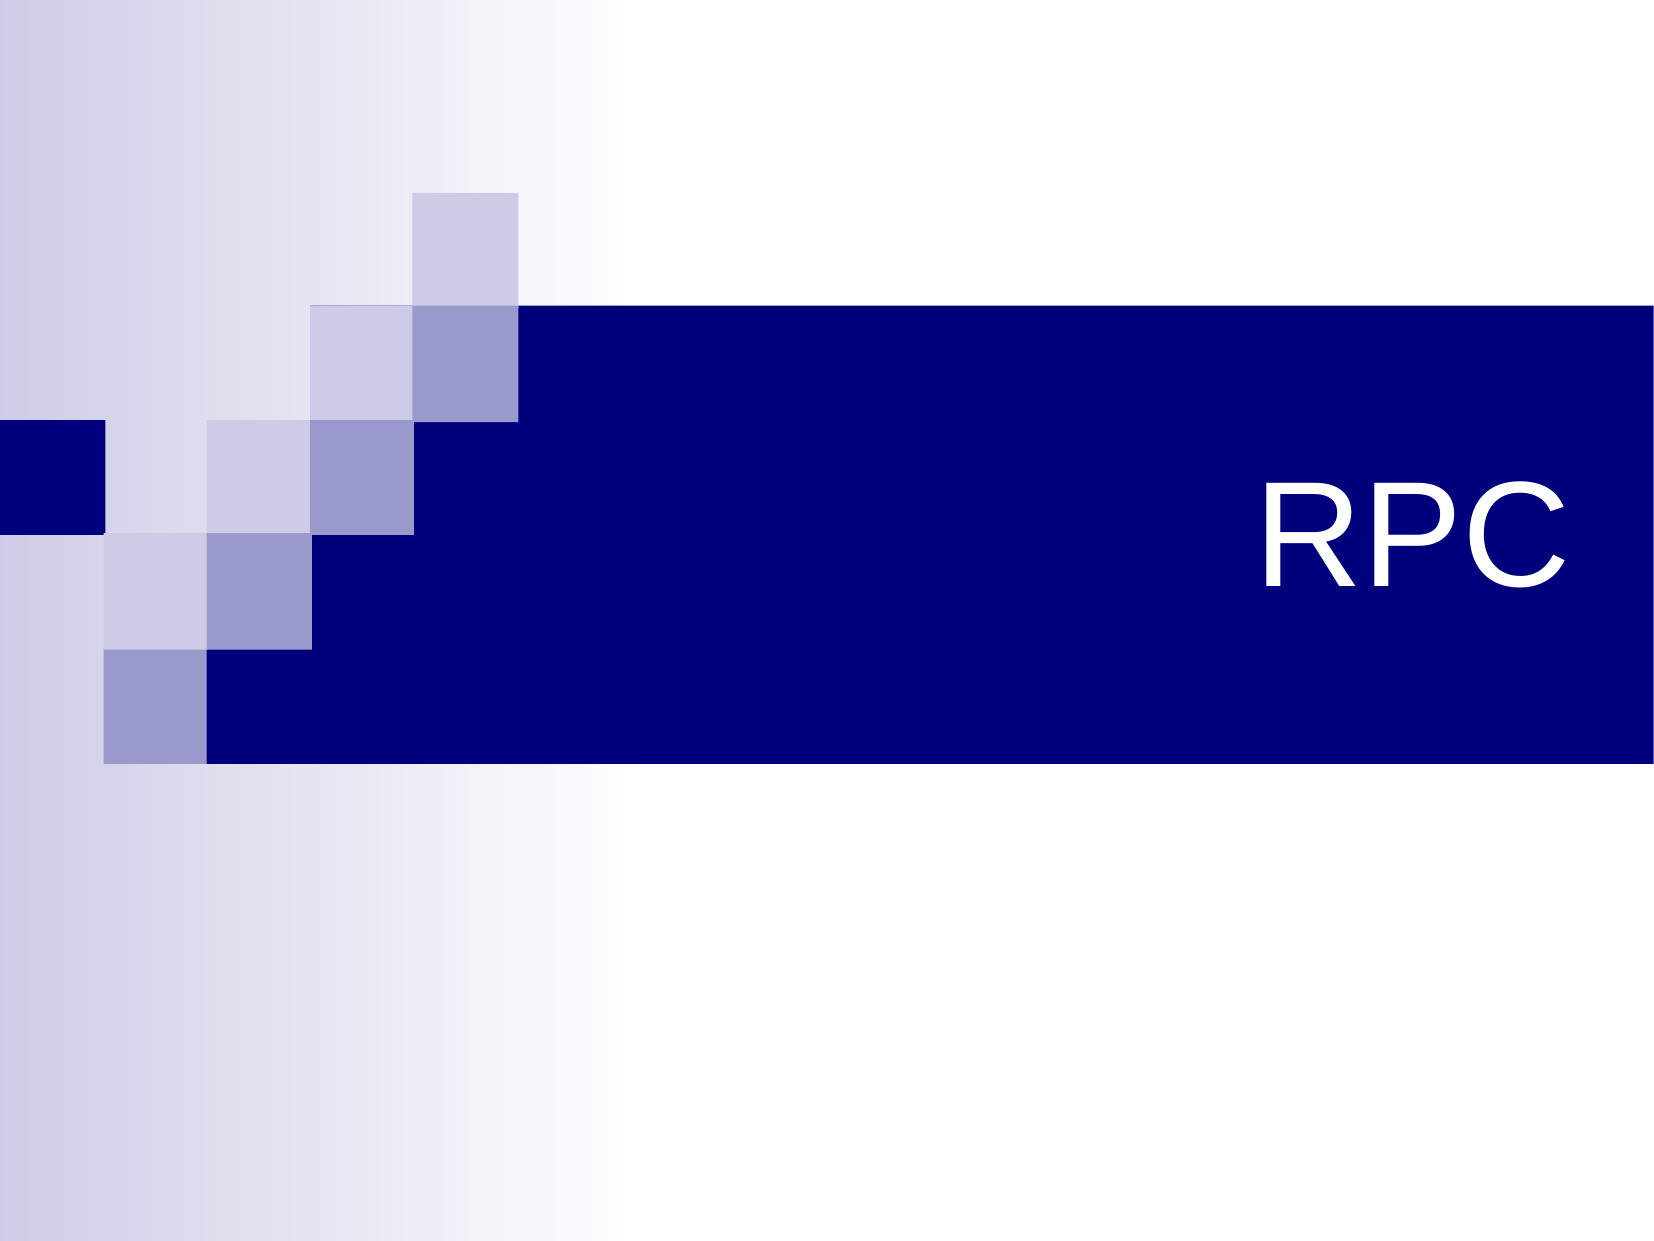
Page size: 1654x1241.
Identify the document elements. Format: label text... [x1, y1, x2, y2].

subtitle RPC [82, 135, 1572, 940]
